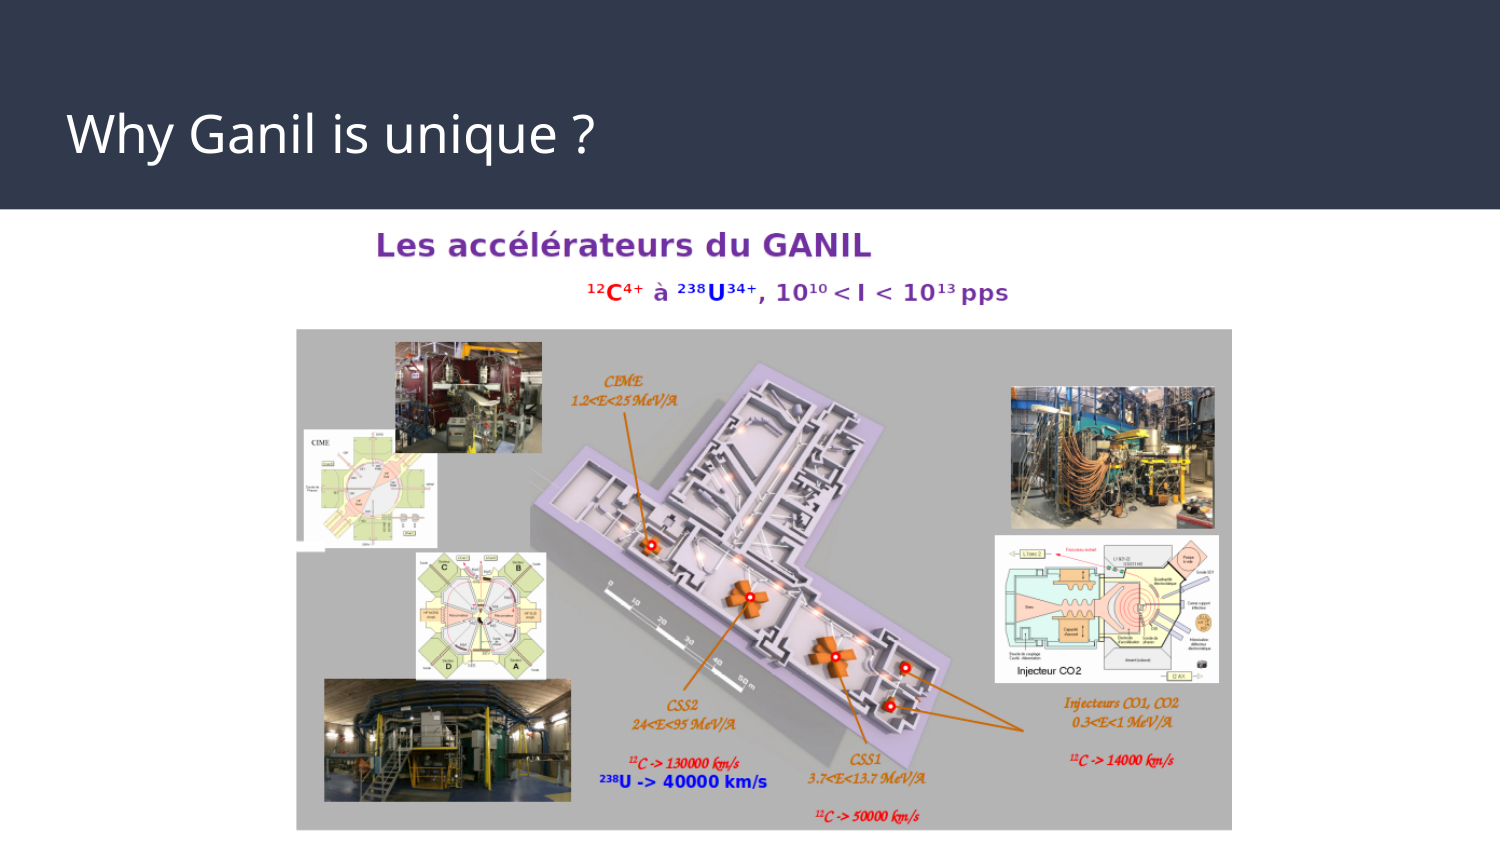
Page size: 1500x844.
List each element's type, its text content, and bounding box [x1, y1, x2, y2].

picture [279, 220, 1232, 831]
title Why Ganil is unique ? [51, 82, 1449, 185]
